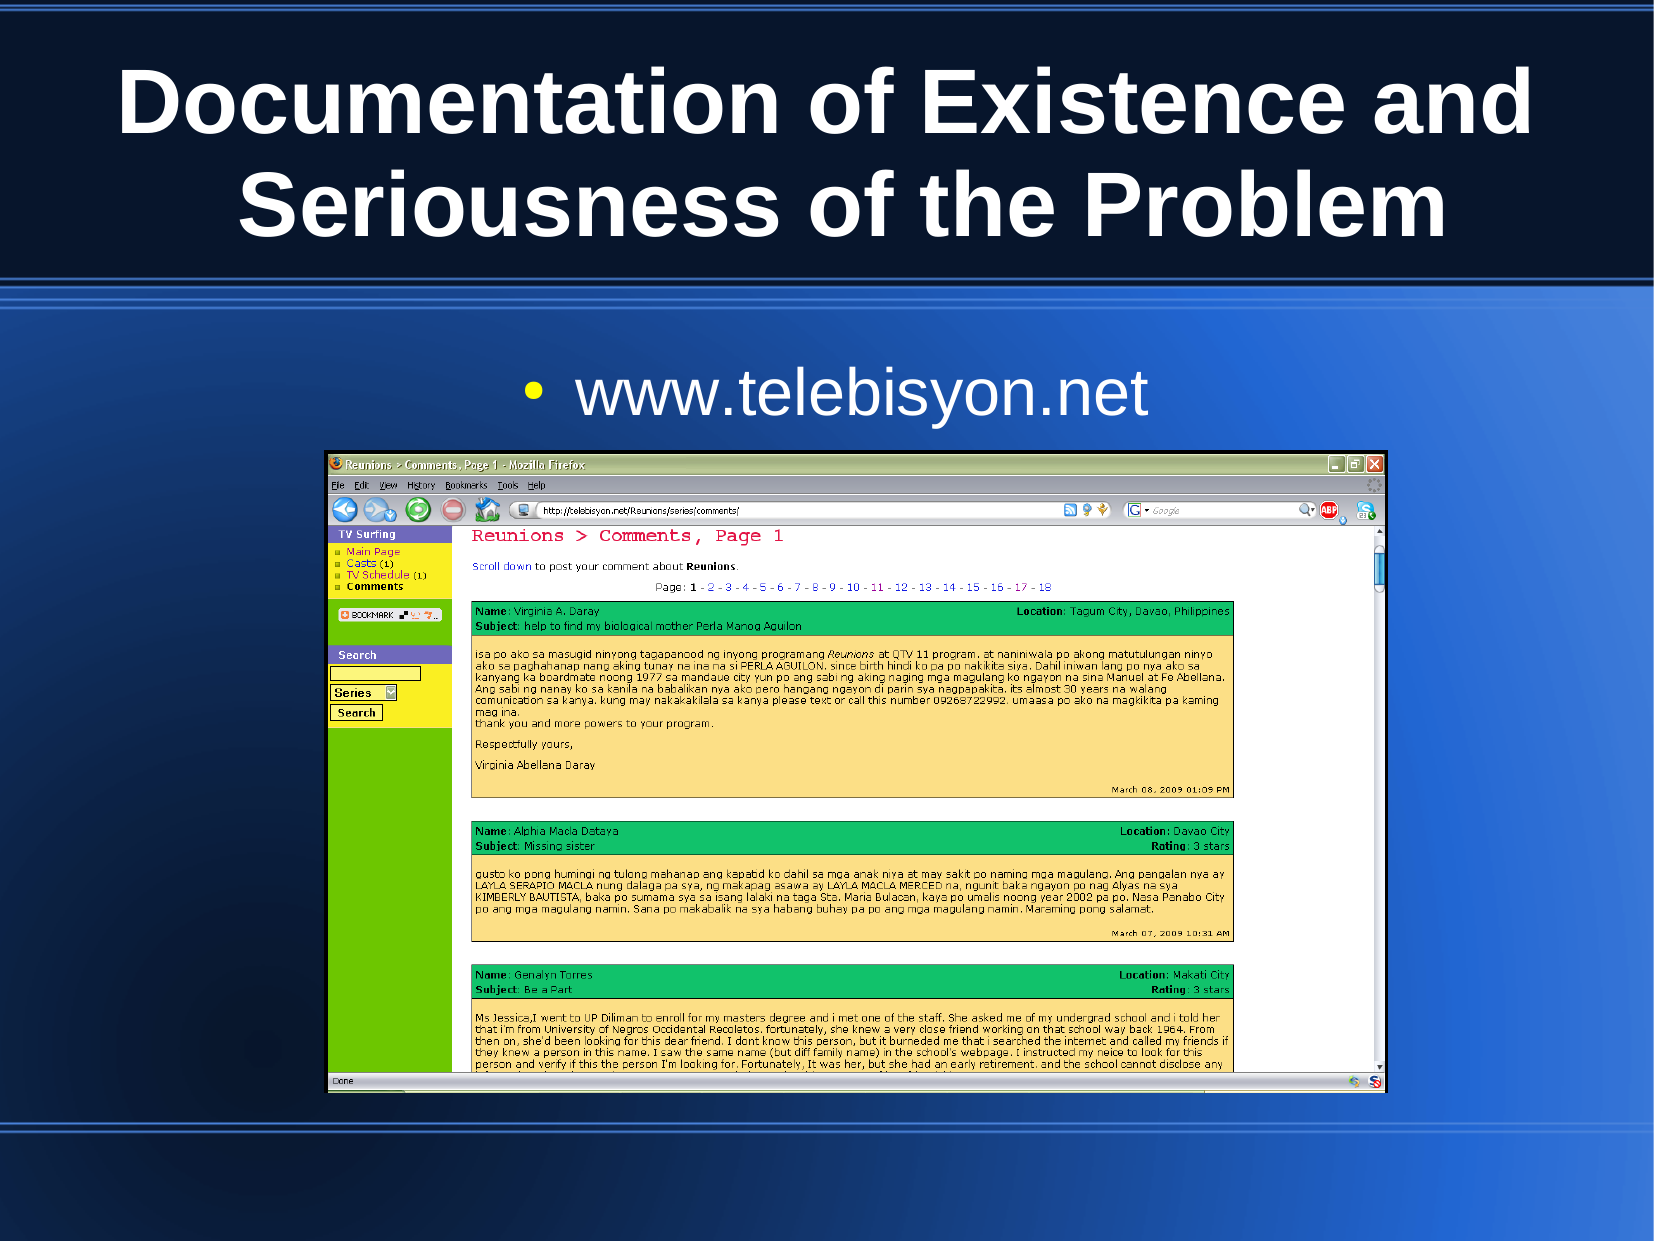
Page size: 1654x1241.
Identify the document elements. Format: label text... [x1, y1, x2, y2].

title Documentation of Existence and Seriousness of the Problem [82, 49, 1571, 257]
list www.telebisyon.net [82, 355, 1571, 1058]
picture [0, 0, 1654, 1241]
